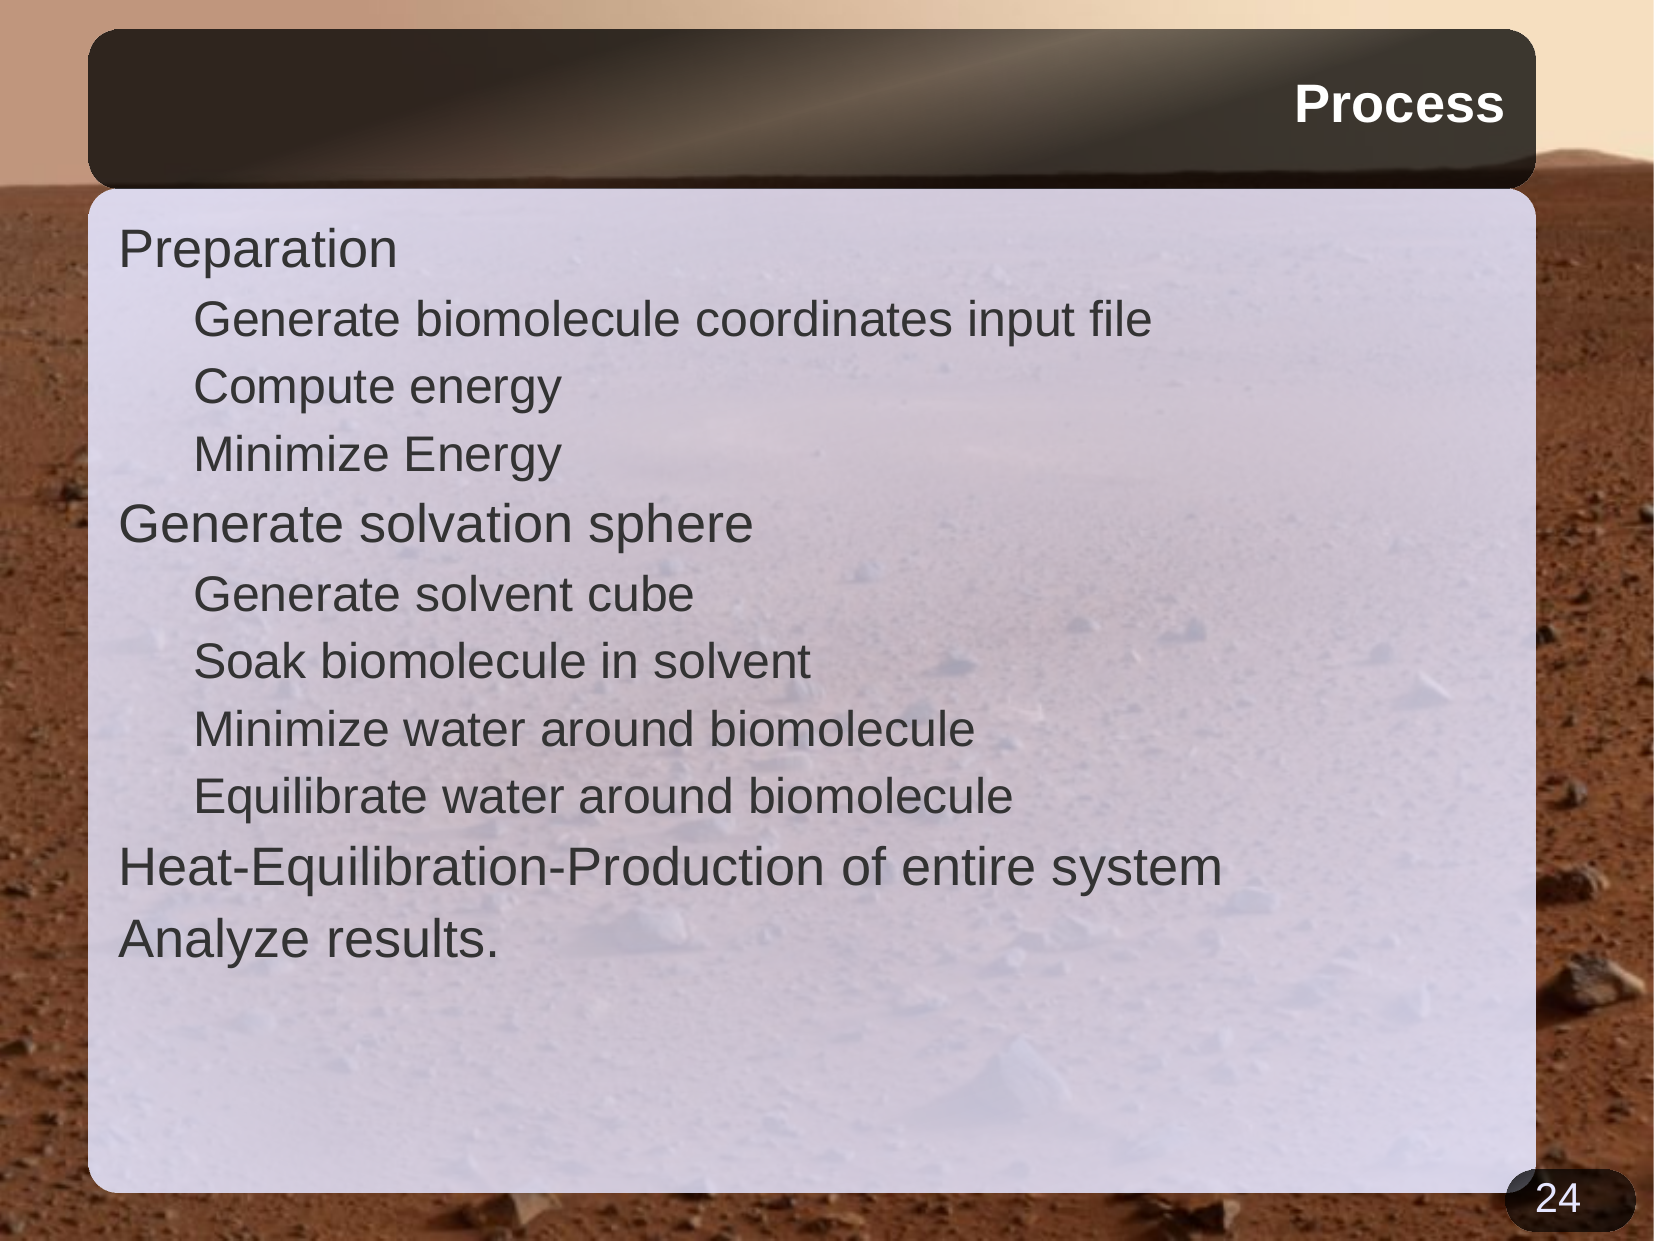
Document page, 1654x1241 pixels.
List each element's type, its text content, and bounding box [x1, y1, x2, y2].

picture [0, 0, 1654, 1241]
list Preparation Generate biomolecule coordinates input file Compute energy Minimize Energy Generate solvation sphere Generate solvent cube Soak biomolecule in solvent Minimize water around biomolecule Equilibrate water around biomolecule Heat-Equilibration-Production of entire system Analyze results. [118, 218, 1477, 1164]
title Process [118, 59, 1506, 148]
